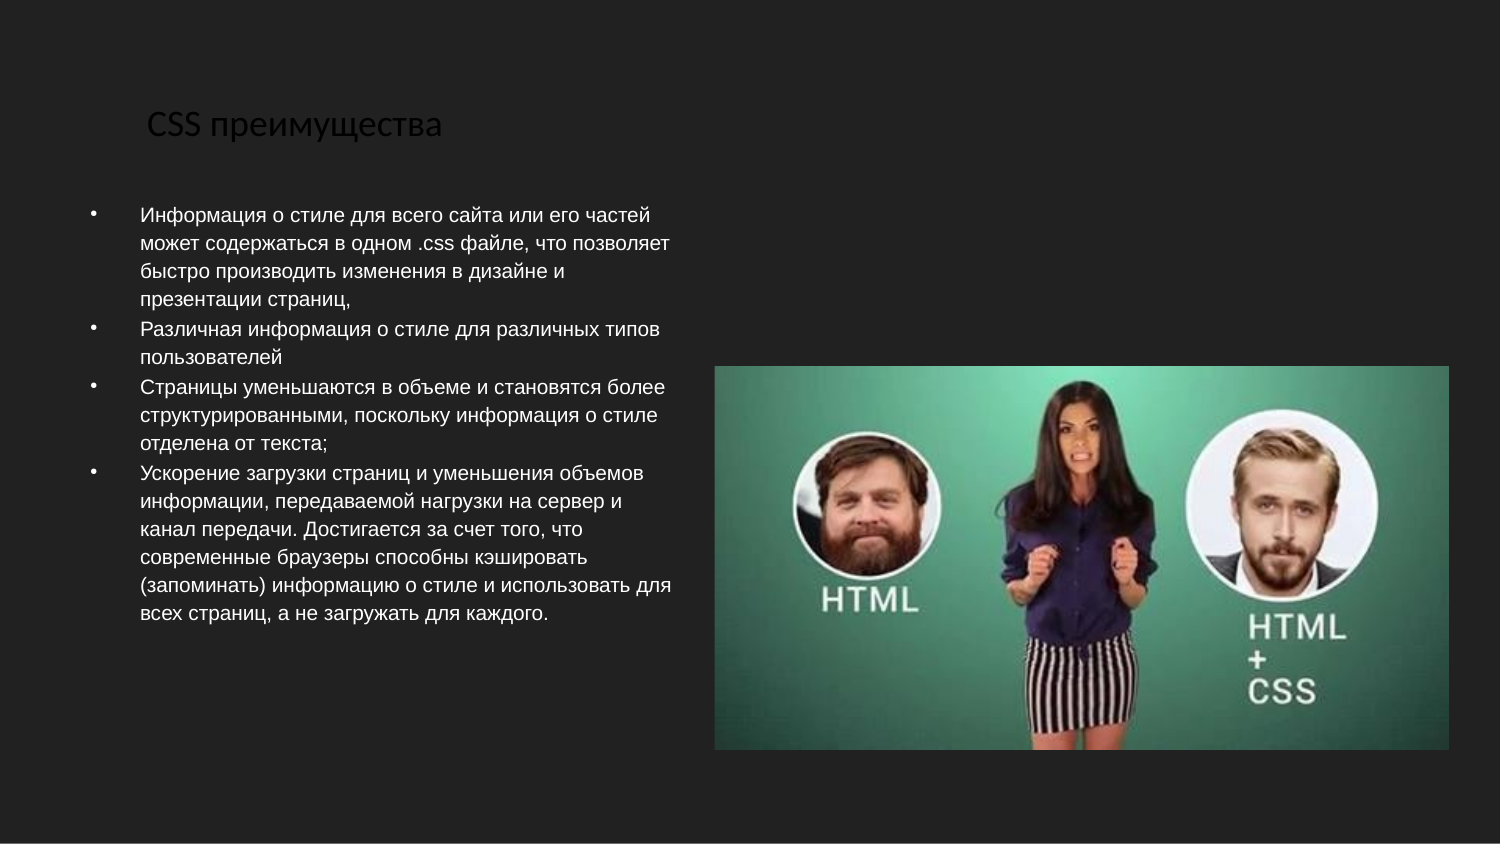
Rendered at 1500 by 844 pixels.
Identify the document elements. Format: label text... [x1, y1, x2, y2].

title CSS преимущества [106, 56, 493, 197]
text_box [714, 366, 1449, 750]
text_box Информация о стиле для всего сайта или его частей может содержаться в одном .css файле, что позволяет быстро производить изменения в дизайне и презентации страниц, Различная информация о стиле для различных типов пользователей Страницы уменьшаются в объеме и становятся более структурированными, поскольку информация о стиле отделена от текста; Ускорение загрузки страниц и уменьшения объемов информации, передаваемой нагрузки на сервер и канал передачи. Достигается за счет того, что современные браузеры способны кэшировать (запоминать) информацию о стиле и использовать для всех страниц, а не загружать для каждого. [87, 197, 681, 625]
